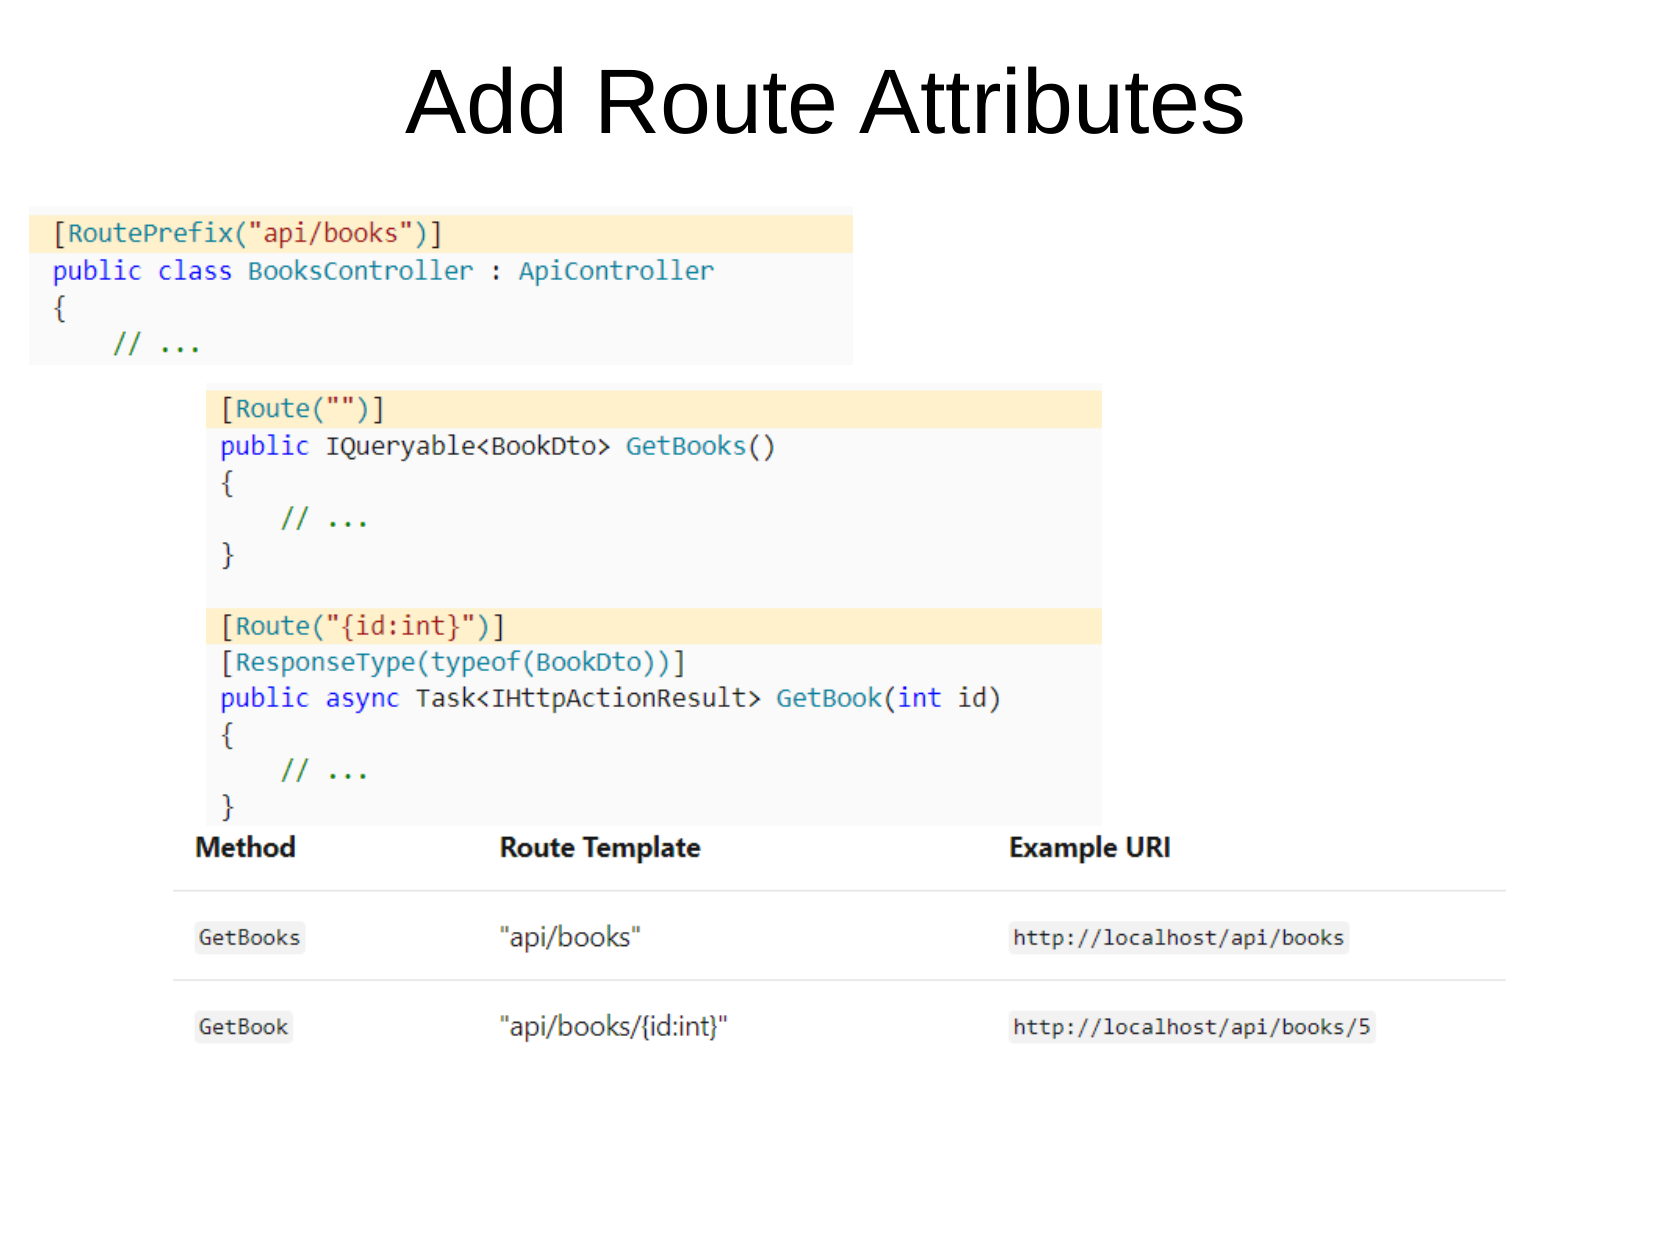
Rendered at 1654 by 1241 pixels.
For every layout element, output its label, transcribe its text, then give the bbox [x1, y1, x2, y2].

title Add Route Attributes [82, 49, 1571, 257]
picture [29, 206, 853, 365]
picture [173, 383, 1506, 1119]
